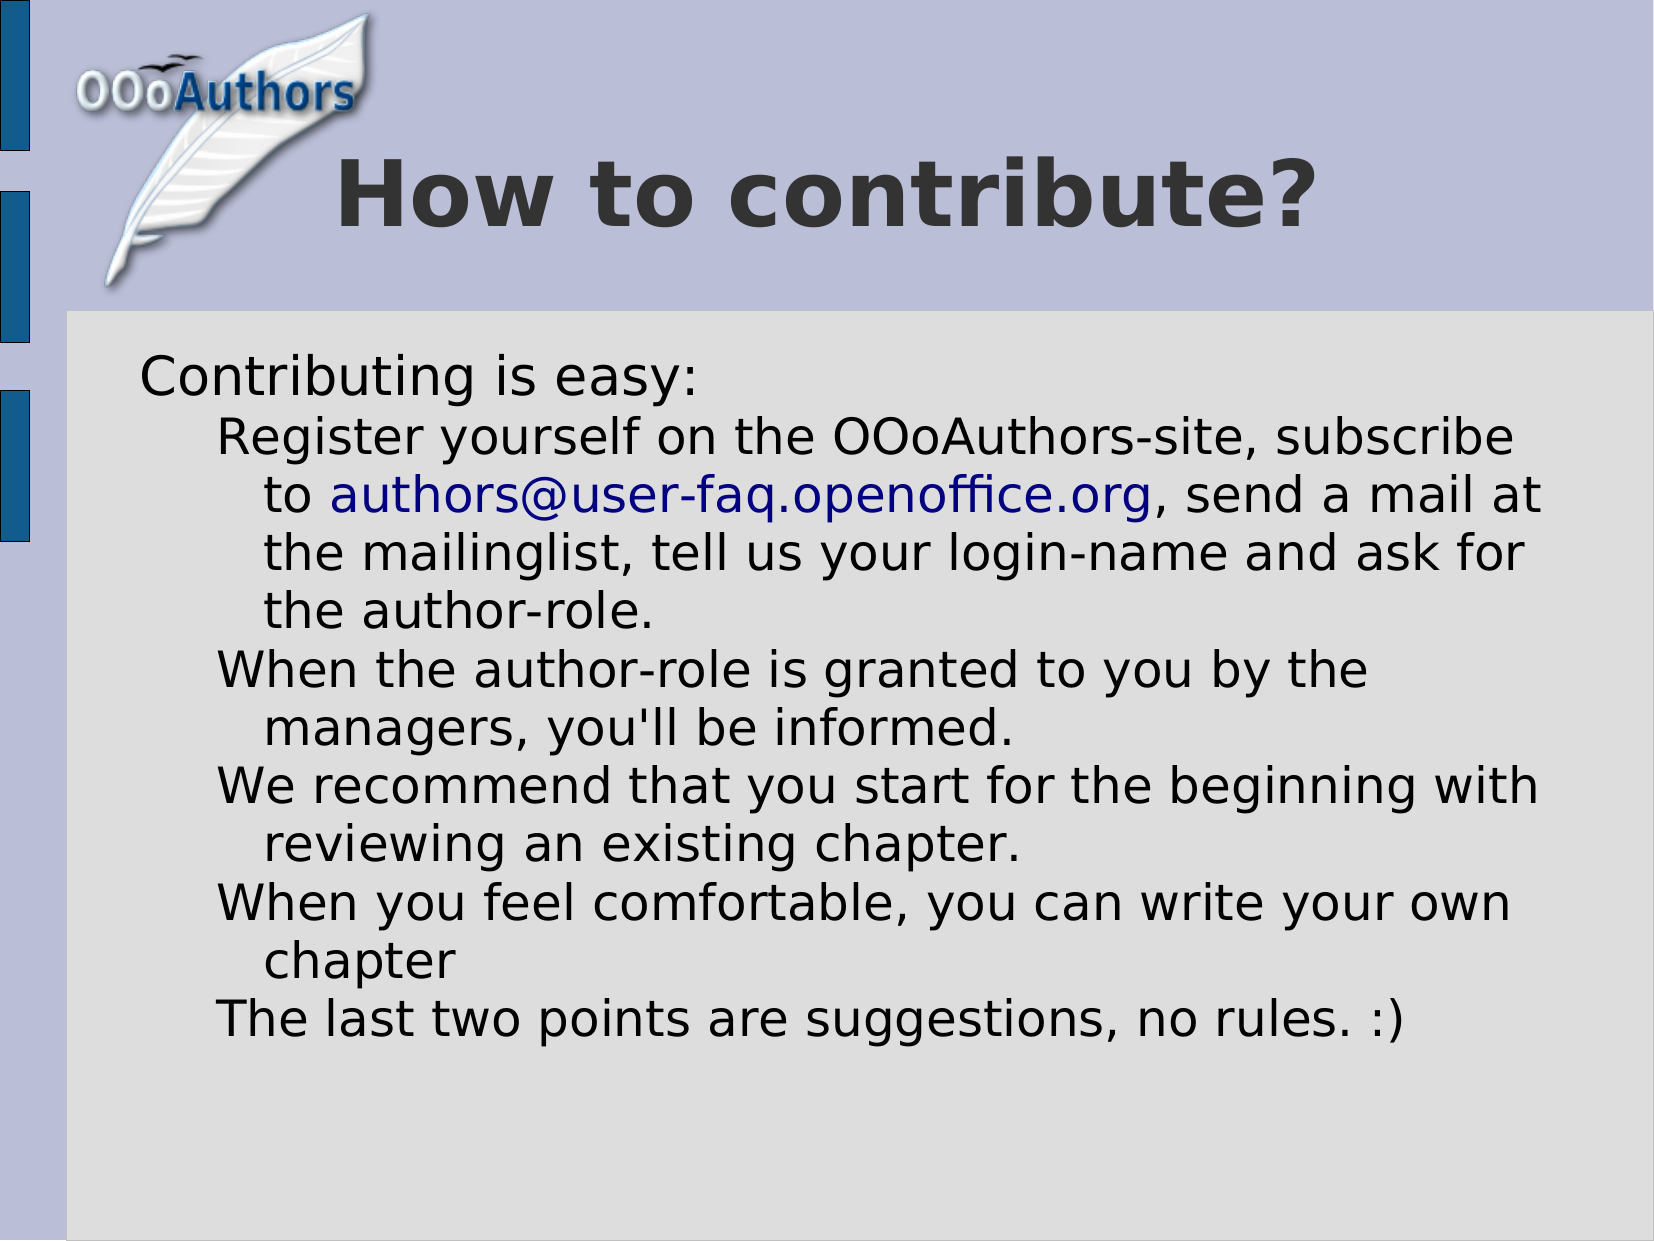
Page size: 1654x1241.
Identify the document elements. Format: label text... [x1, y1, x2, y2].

picture [64, 0, 384, 302]
title How to contribute? [121, 91, 1534, 299]
list Contributing is easy: Register yourself on the OOoAuthors-site, subscribe to authors@user-faq.openoffice.org, send a mail at the mailinglist, tell us your login-name and ask for the author-role. When the author-role is granted to you by the managers, you'll be informed. We recommend that you start for the beginning with reviewing an existing chapter. When you feel comfortable, you can write your own chapter The last two points are suggestions, no rules. :) [121, 344, 1565, 1127]
